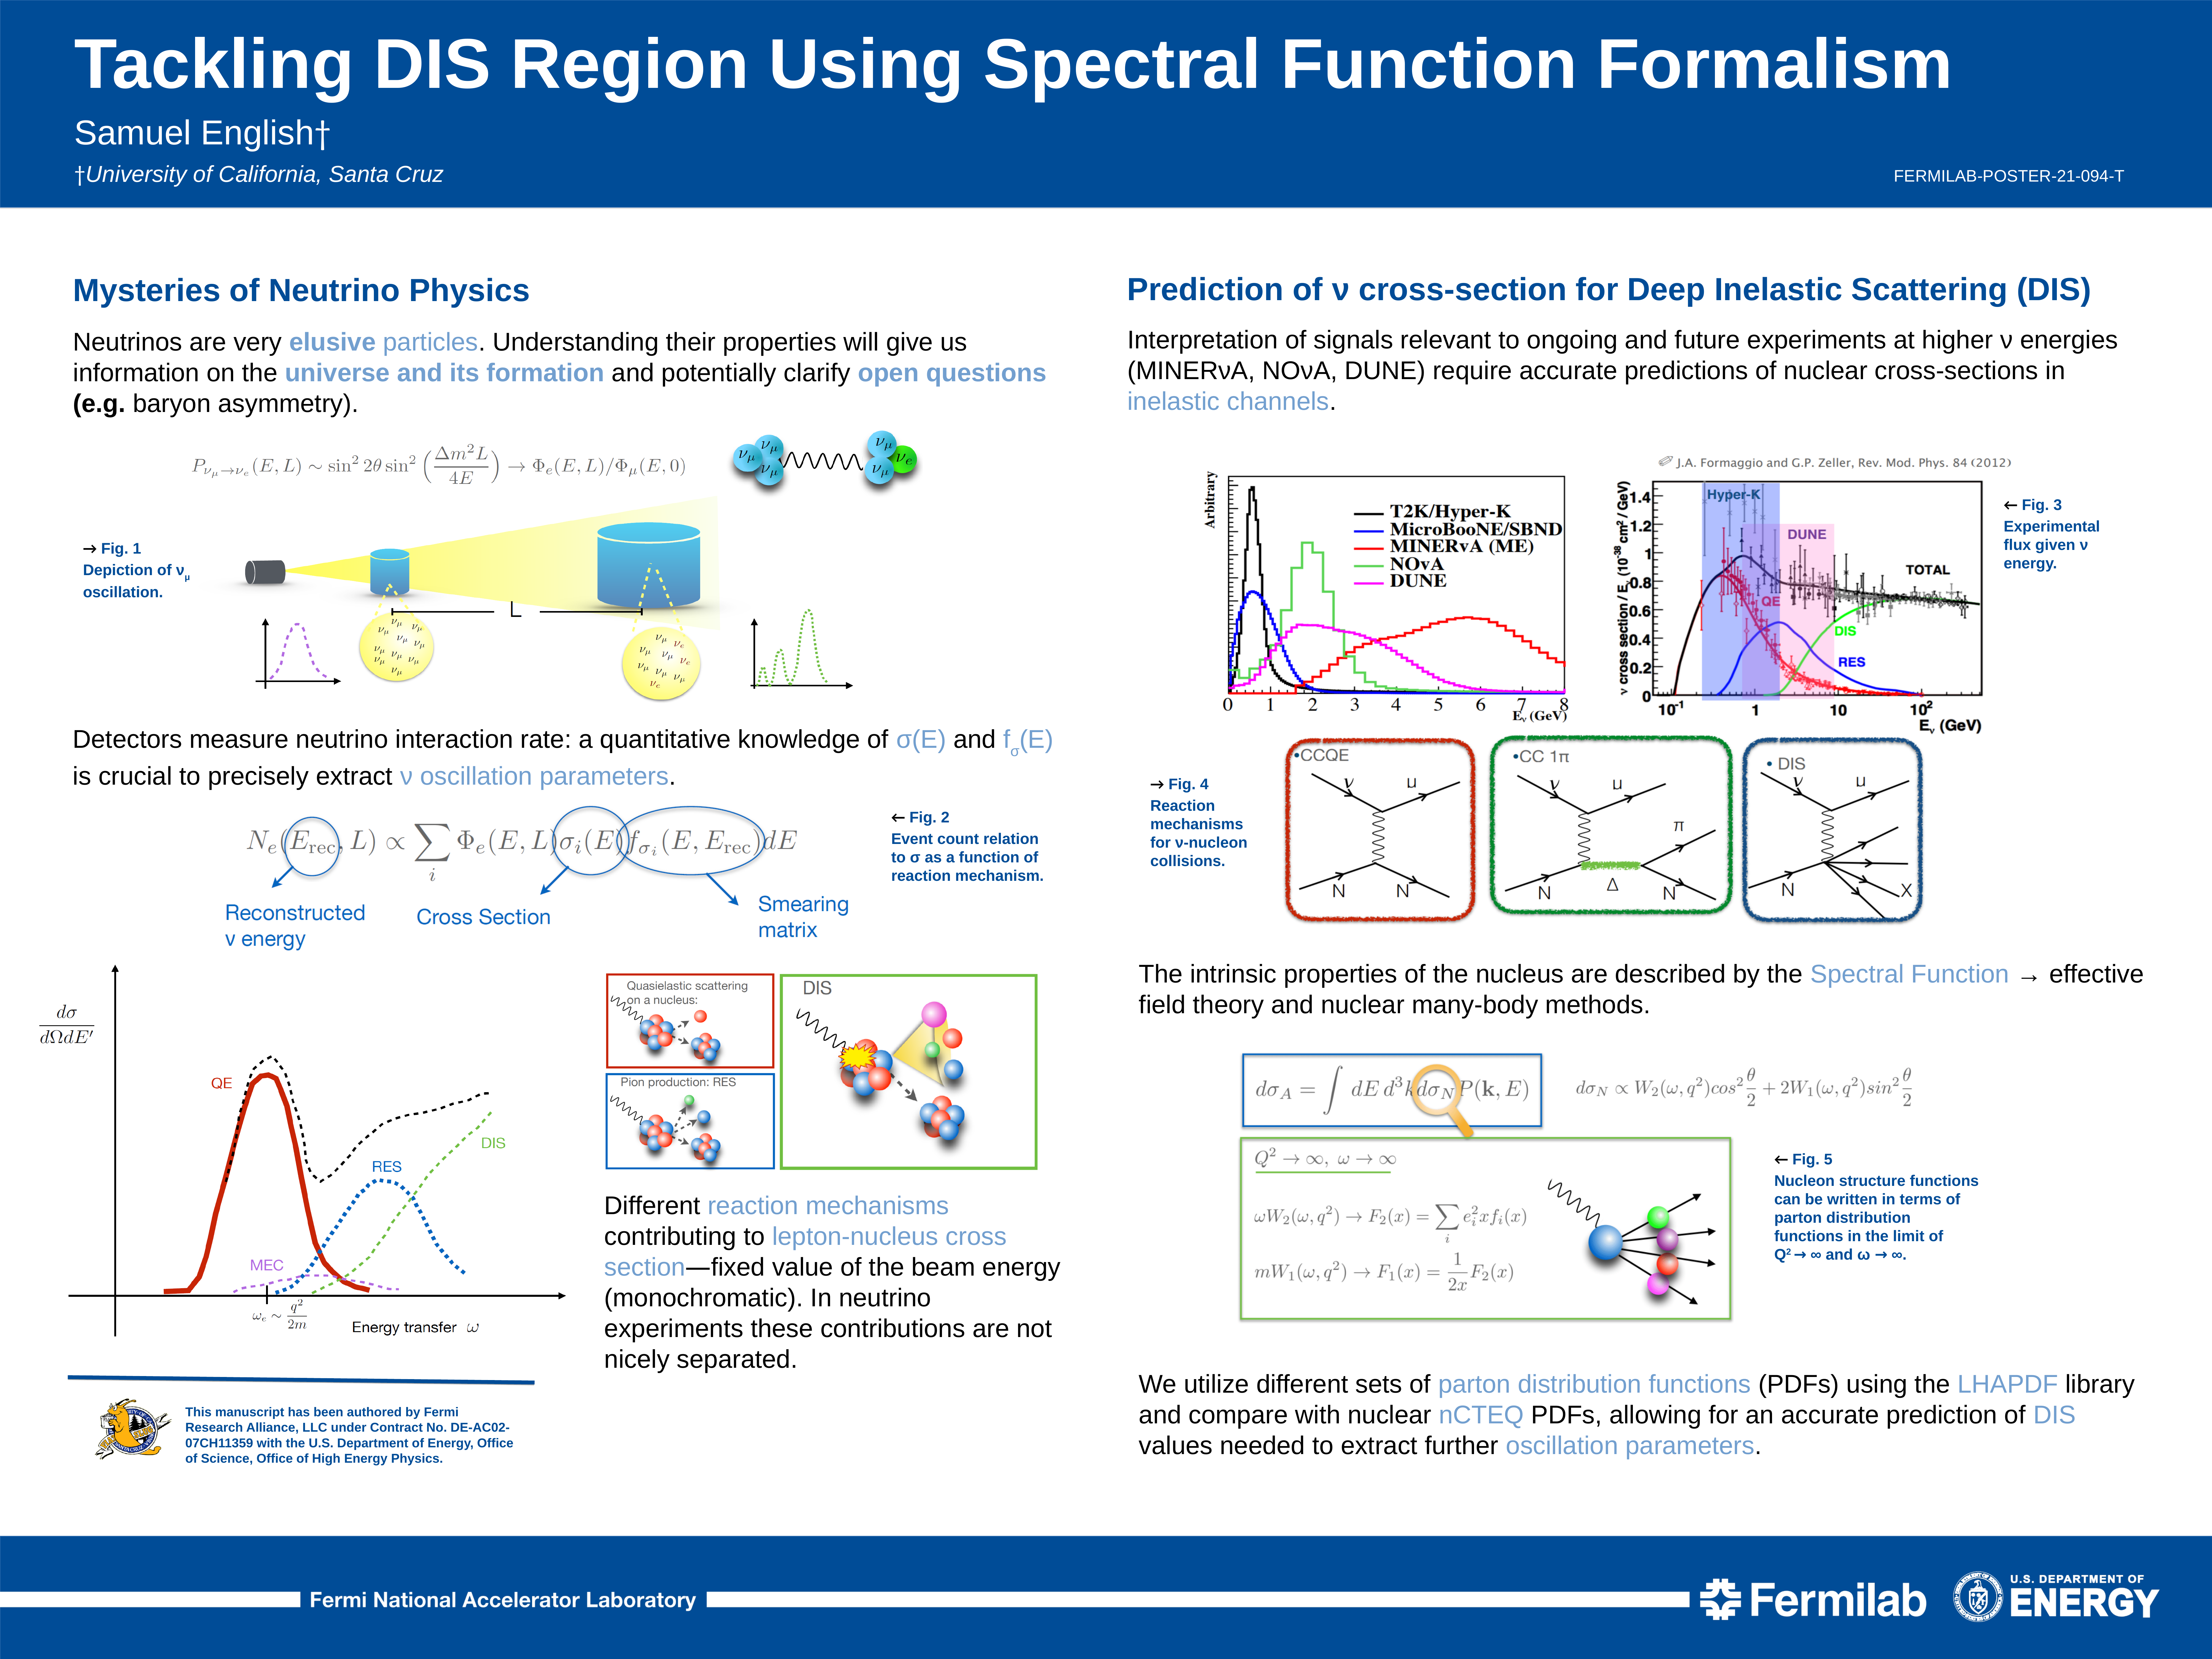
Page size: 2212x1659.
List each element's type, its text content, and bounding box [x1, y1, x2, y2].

picture [1184, 447, 2065, 931]
list Tackling DIS Region Using Spectral Function Formalism Samuel English† †University of California, Santa Cruz [69, 15, 2146, 164]
text_box FERMILAB-POSTER-21-094-T [1889, 164, 2212, 217]
list Prediction of ν cross-section for Deep Inelastic Scattering (DIS) [1122, 253, 2138, 322]
list → Fig. 4 Reaction mechanisms for ν-nucleon collisions. [1150, 759, 1280, 902]
picture [82, 1393, 185, 1466]
list The intrinsic properties of the nucleus are described by the Spectral Function → effective field theory and nuclear many-body methods. [1134, 954, 2150, 1148]
picture [604, 972, 777, 1070]
list Detectors measure neutrino interaction rate: a quantitative knowledge of σ(E) and fσ(E) is crucial to precisely extract ν oscillation parameters. [67, 720, 1083, 924]
list Mysteries of Neutrino Physics [68, 254, 1083, 323]
list Neutrinos are very elusive particles. Understanding their properties will give us information on the universe and its formation and potentially clarify open questions (e.g. baryon asymmetry). [68, 323, 1083, 527]
list We utilize different sets of parton distribution functions (PDFs) using the LHAPDF library and compare with nuclear nCTEQ PDFs, allowing for an accurate prediction of DIS values needed to extract further oscillation parameters. [1134, 1364, 2150, 1558]
list This manuscript has been authored by Fermi Research Alliance, LLC under Contract No. DE-AC02-07CH11359 with the U.S. Department of Energy, Office of Science, Office of High Energy Physics. [185, 1388, 530, 1553]
picture [221, 795, 856, 951]
picture [1226, 1046, 2023, 1328]
picture [31, 958, 570, 1341]
text_box [1756, 1147, 2033, 1337]
list ← Fig. 3 Experimental flux given ν energy. [2003, 479, 2133, 622]
picture [777, 971, 1040, 1173]
list ← Fig. 5 Nucleon structure functions can be written in terms of parton distribution functions in the limit of Q2 → ∞ and ω → ∞. [1774, 1134, 1996, 1277]
list Different reaction mechanisms contributing to lepton-nucleus cross section—fixed value of the beam energy (monochromatic). In neutrino experiments these contributions are not nicely separated. [599, 1186, 1082, 1600]
list → Fig. 1 Depiction of νμ oscillation. [83, 523, 212, 666]
picture [185, 419, 923, 710]
list ← Fig. 2 Event count relation to σ as a function of reaction mechanism. [891, 792, 1062, 935]
picture [604, 1072, 777, 1171]
list Interpretation of signals relevant to ongoing and future experiments at higher ν energies (MINERνA, NOνA, DUNE) require accurate predictions of nuclear cross-sections in inelastic channels. [1122, 320, 2139, 489]
